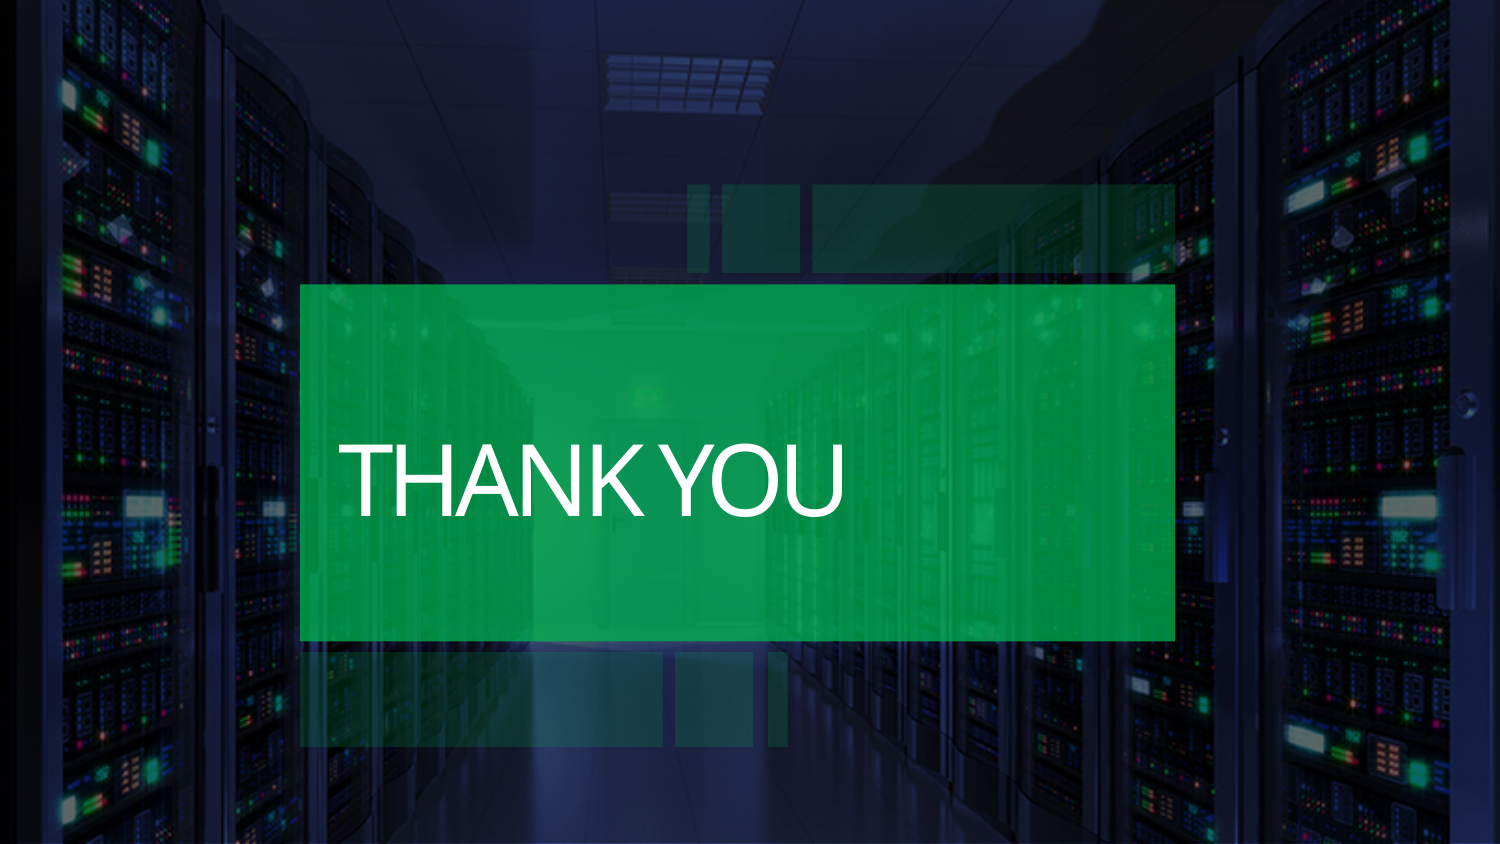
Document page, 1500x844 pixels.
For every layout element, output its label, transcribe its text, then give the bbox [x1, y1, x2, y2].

text_box [0, 0, 1500, 844]
text_box THANK YOU [323, 409, 1150, 590]
